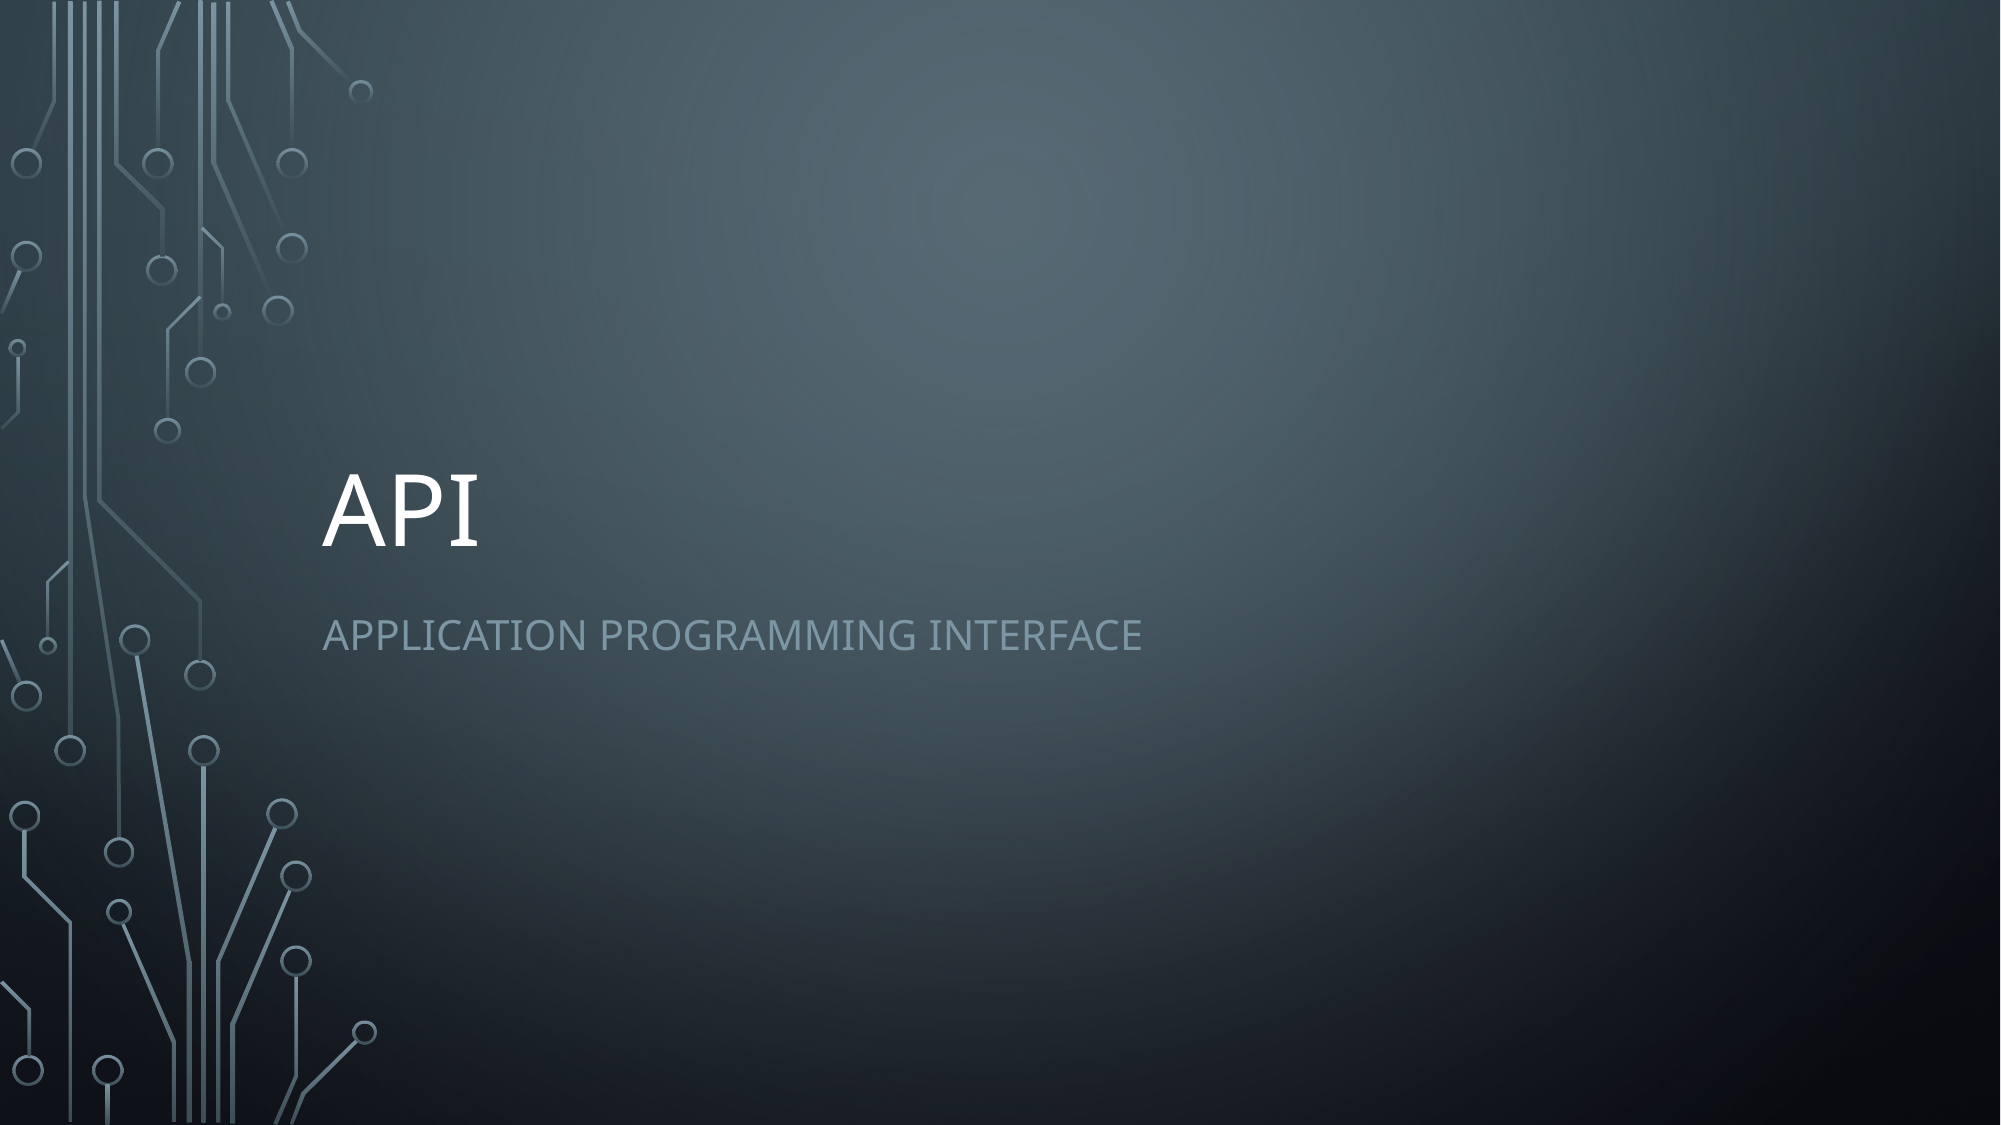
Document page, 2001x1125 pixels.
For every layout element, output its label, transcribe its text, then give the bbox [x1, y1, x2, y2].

subtitle Application programming interface [307, 590, 1750, 863]
title APi [307, 184, 1750, 576]
